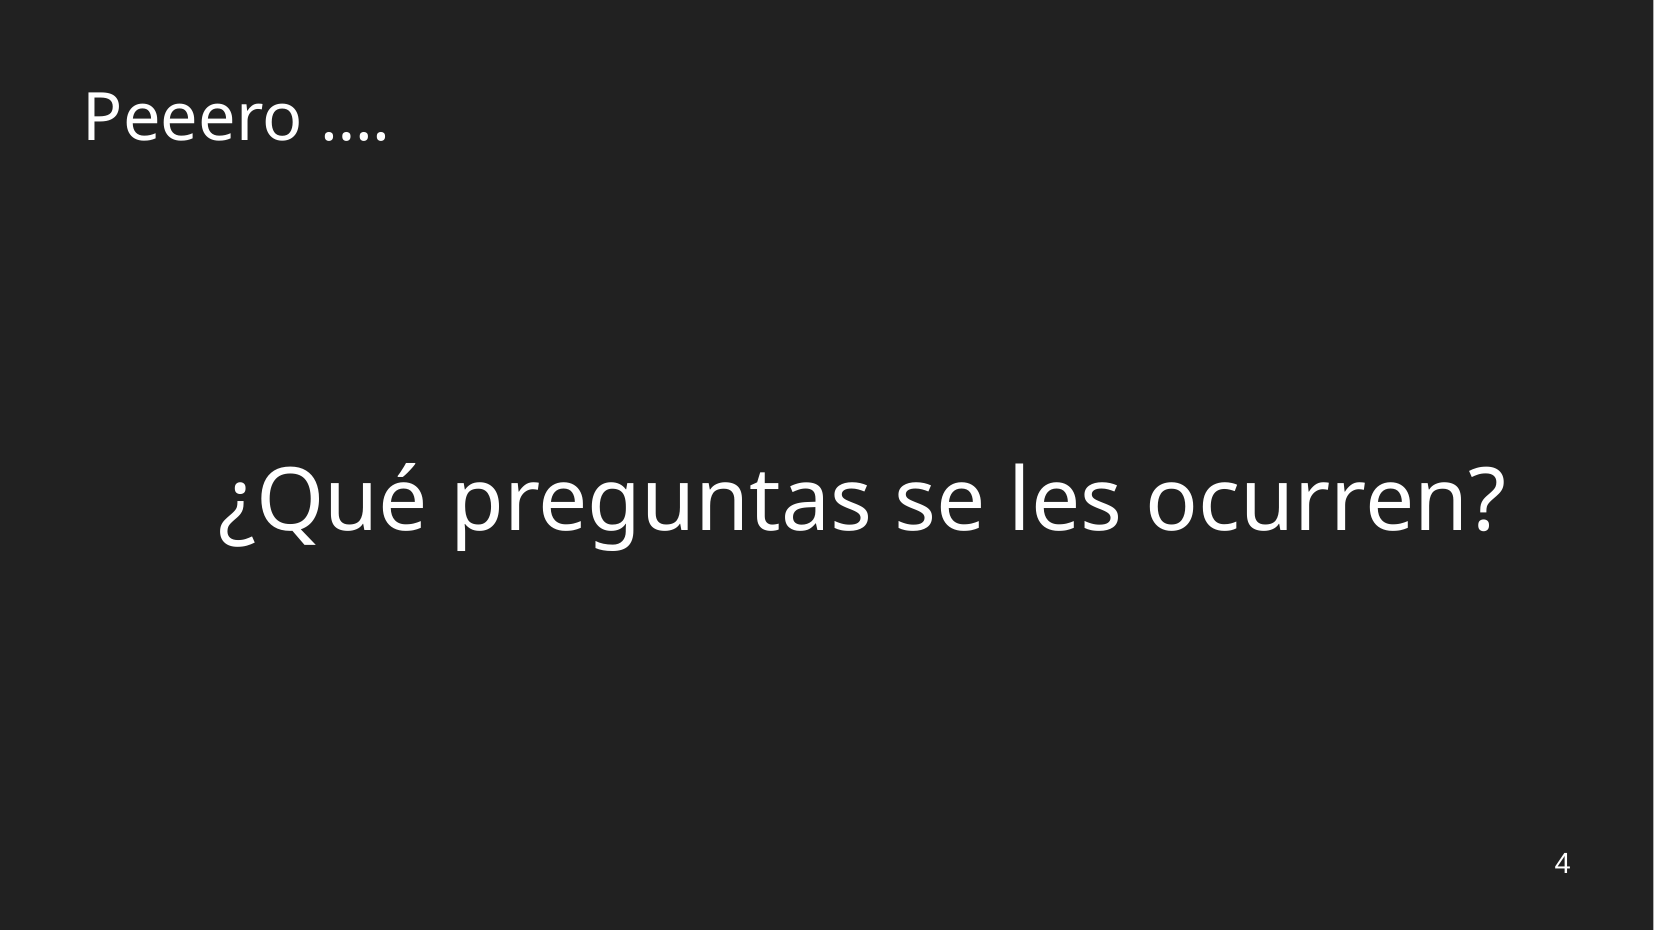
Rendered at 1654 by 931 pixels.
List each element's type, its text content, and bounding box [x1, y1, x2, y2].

list ¿Qué preguntas se les ocurren? [82, 437, 1571, 722]
title Peeero …. [82, 37, 1571, 193]
